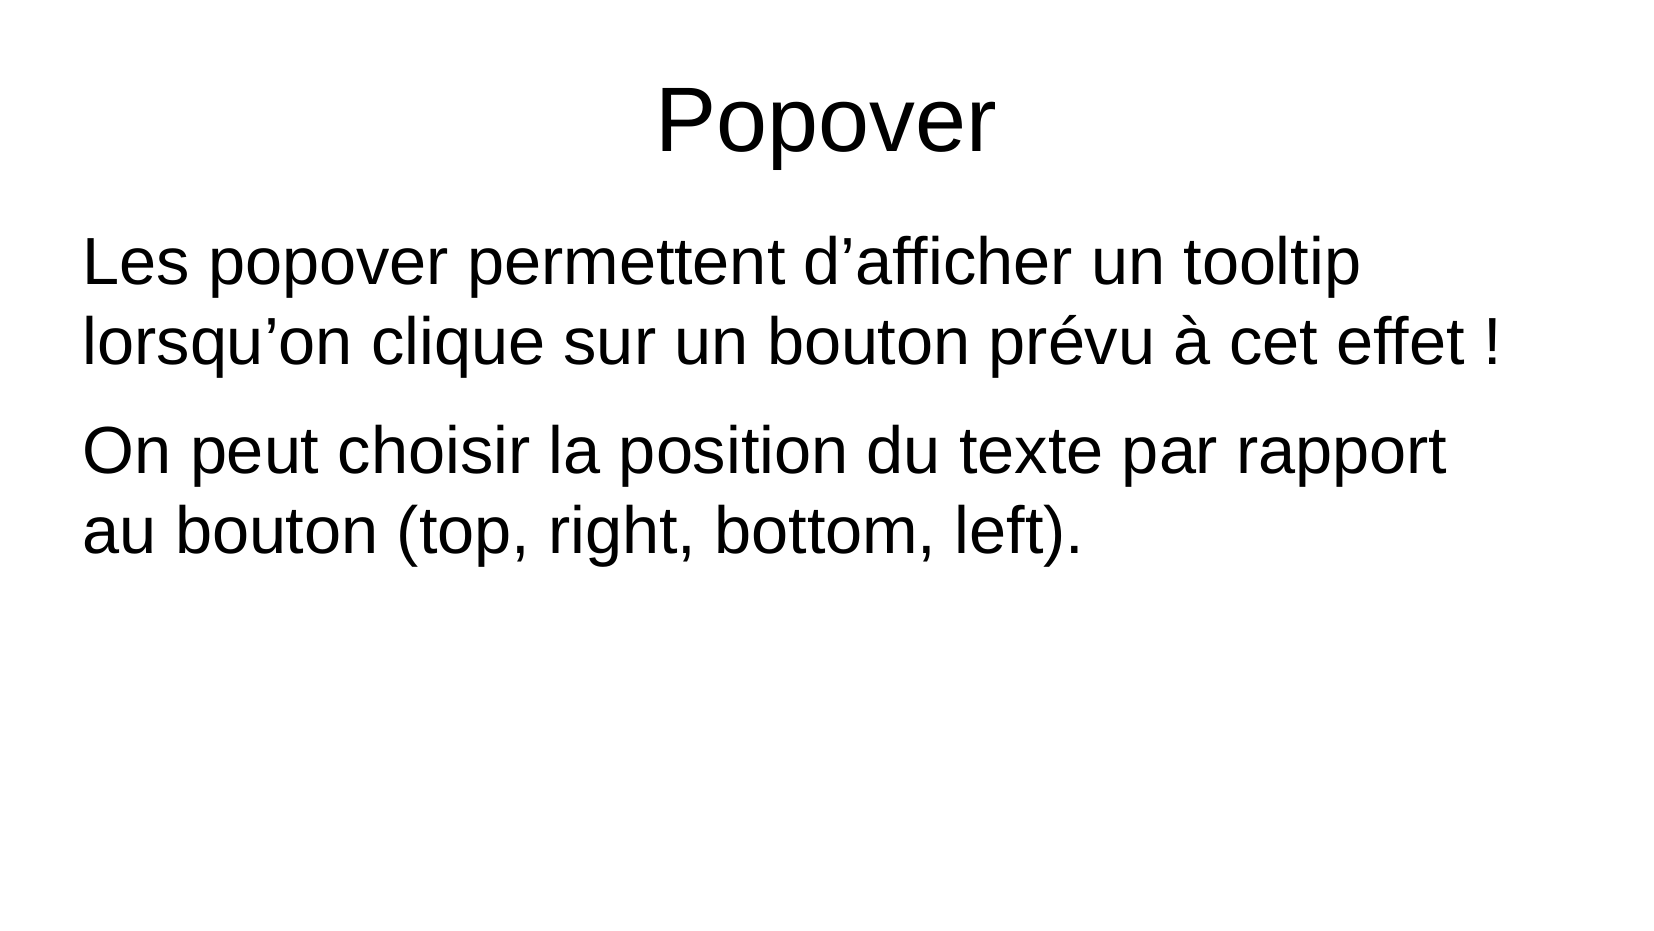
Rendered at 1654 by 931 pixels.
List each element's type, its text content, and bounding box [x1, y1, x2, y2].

title Popover [82, 37, 1571, 193]
list Les popover permettent d’afficher un tooltip lorsqu’on clique sur un bouton prévu à cet effet ! On peut choisir la position du texte par rapport au bouton (top, right, bottom, left). [82, 217, 1536, 839]
